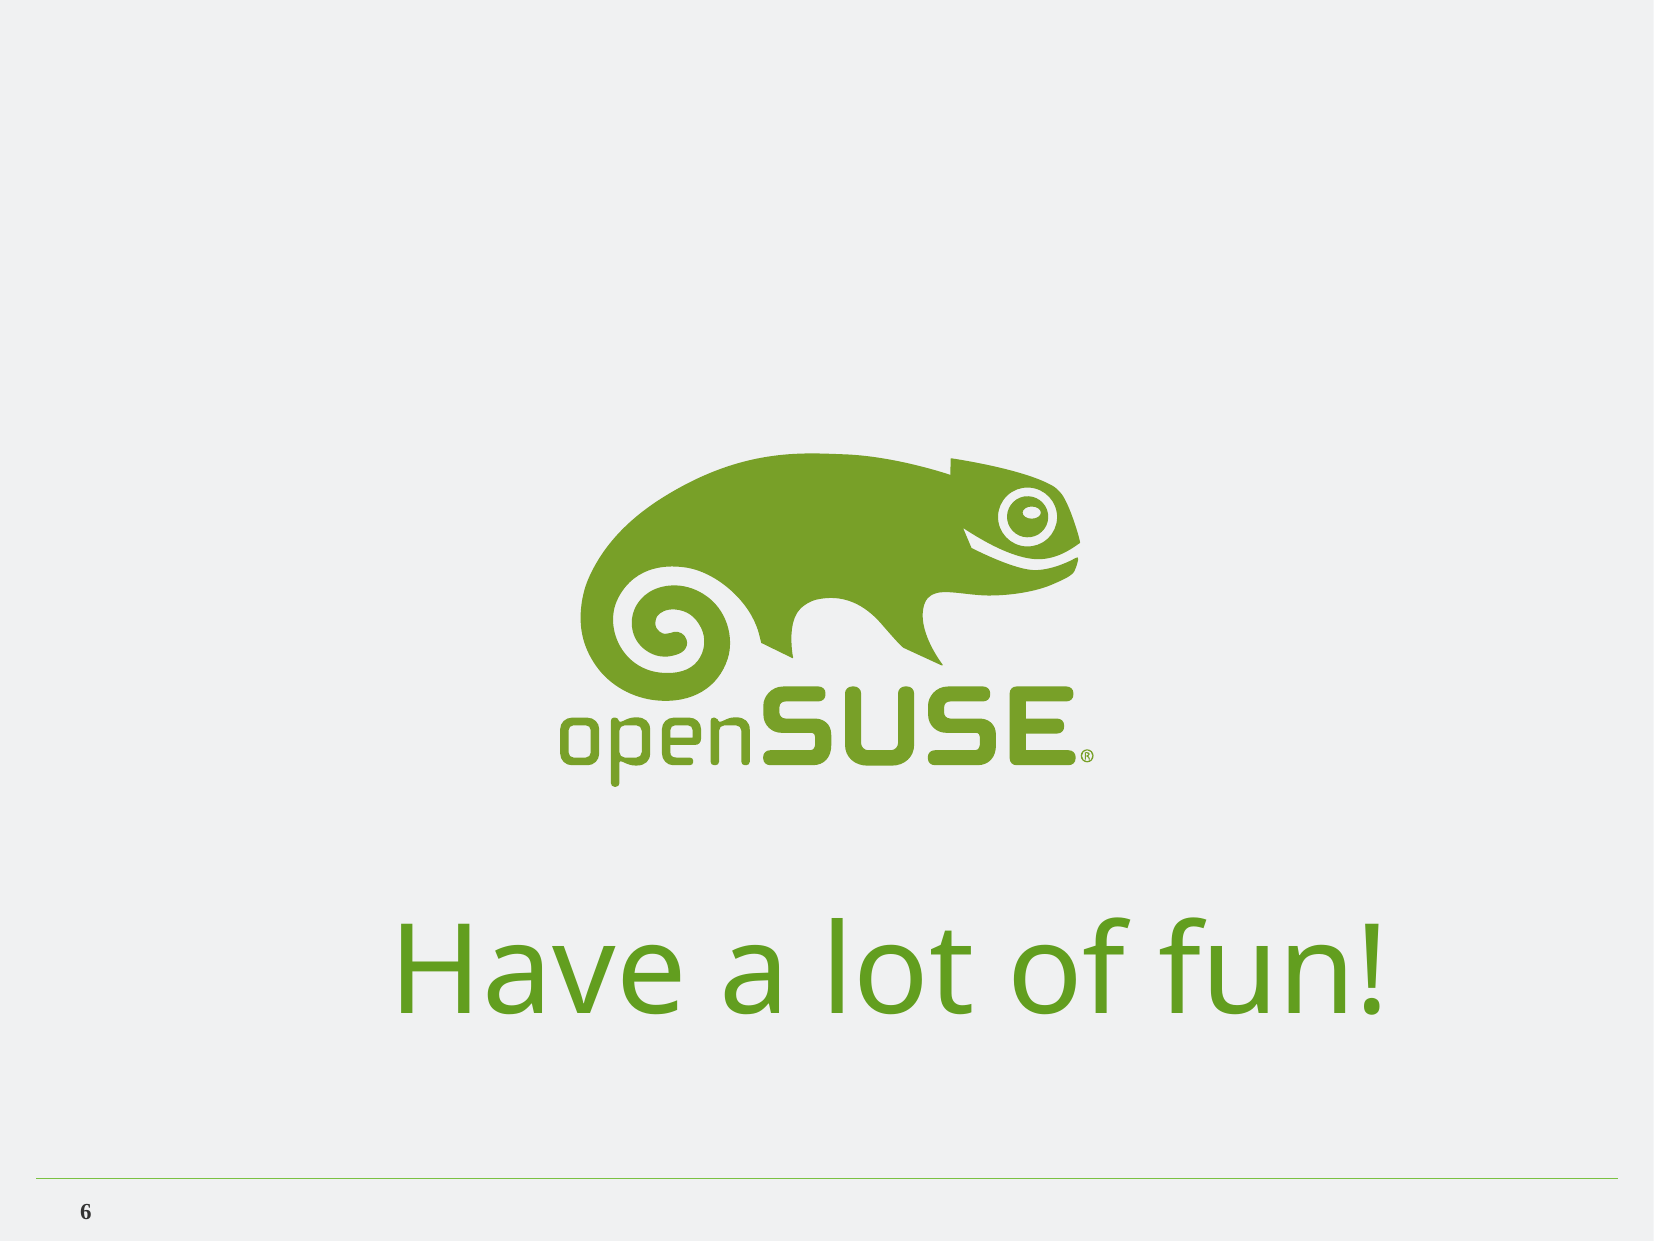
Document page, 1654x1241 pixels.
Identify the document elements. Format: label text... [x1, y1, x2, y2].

text_box Have a lot of fun! [374, 872, 1312, 1063]
picture [0, 0, 1654, 1241]
